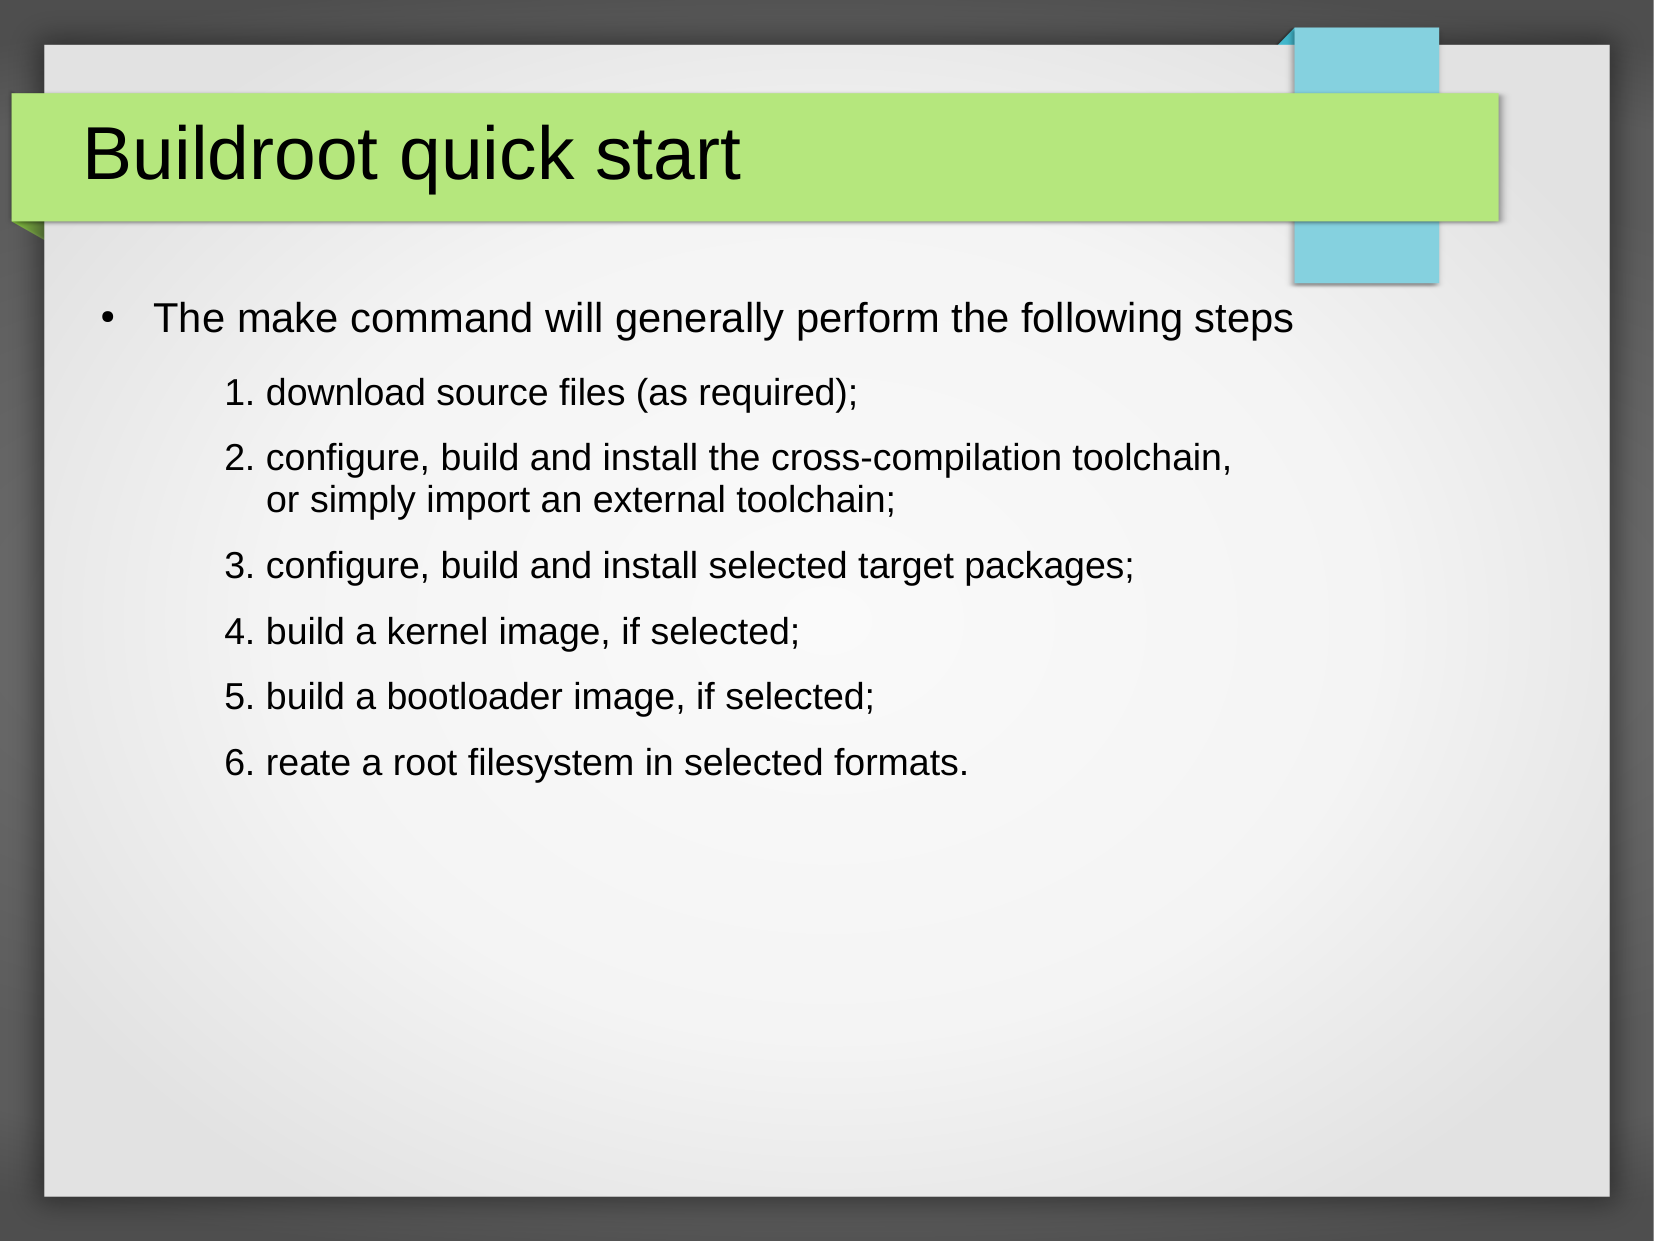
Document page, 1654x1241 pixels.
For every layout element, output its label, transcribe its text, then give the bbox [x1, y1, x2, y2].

title Buildroot quick start [82, 94, 1264, 213]
picture [0, 0, 1654, 1241]
list The make command will generally perform the following steps 1. download source files (as required); 2. configure, build and install the cross-compilation toolchain, or simply import an external toolchain; 3. configure, build and install selected target packages; 4. build a kernel image, if selected; 5. build a bootloader image, if selected; 6. reate a root filesystem in selected formats. [82, 295, 1571, 1015]
